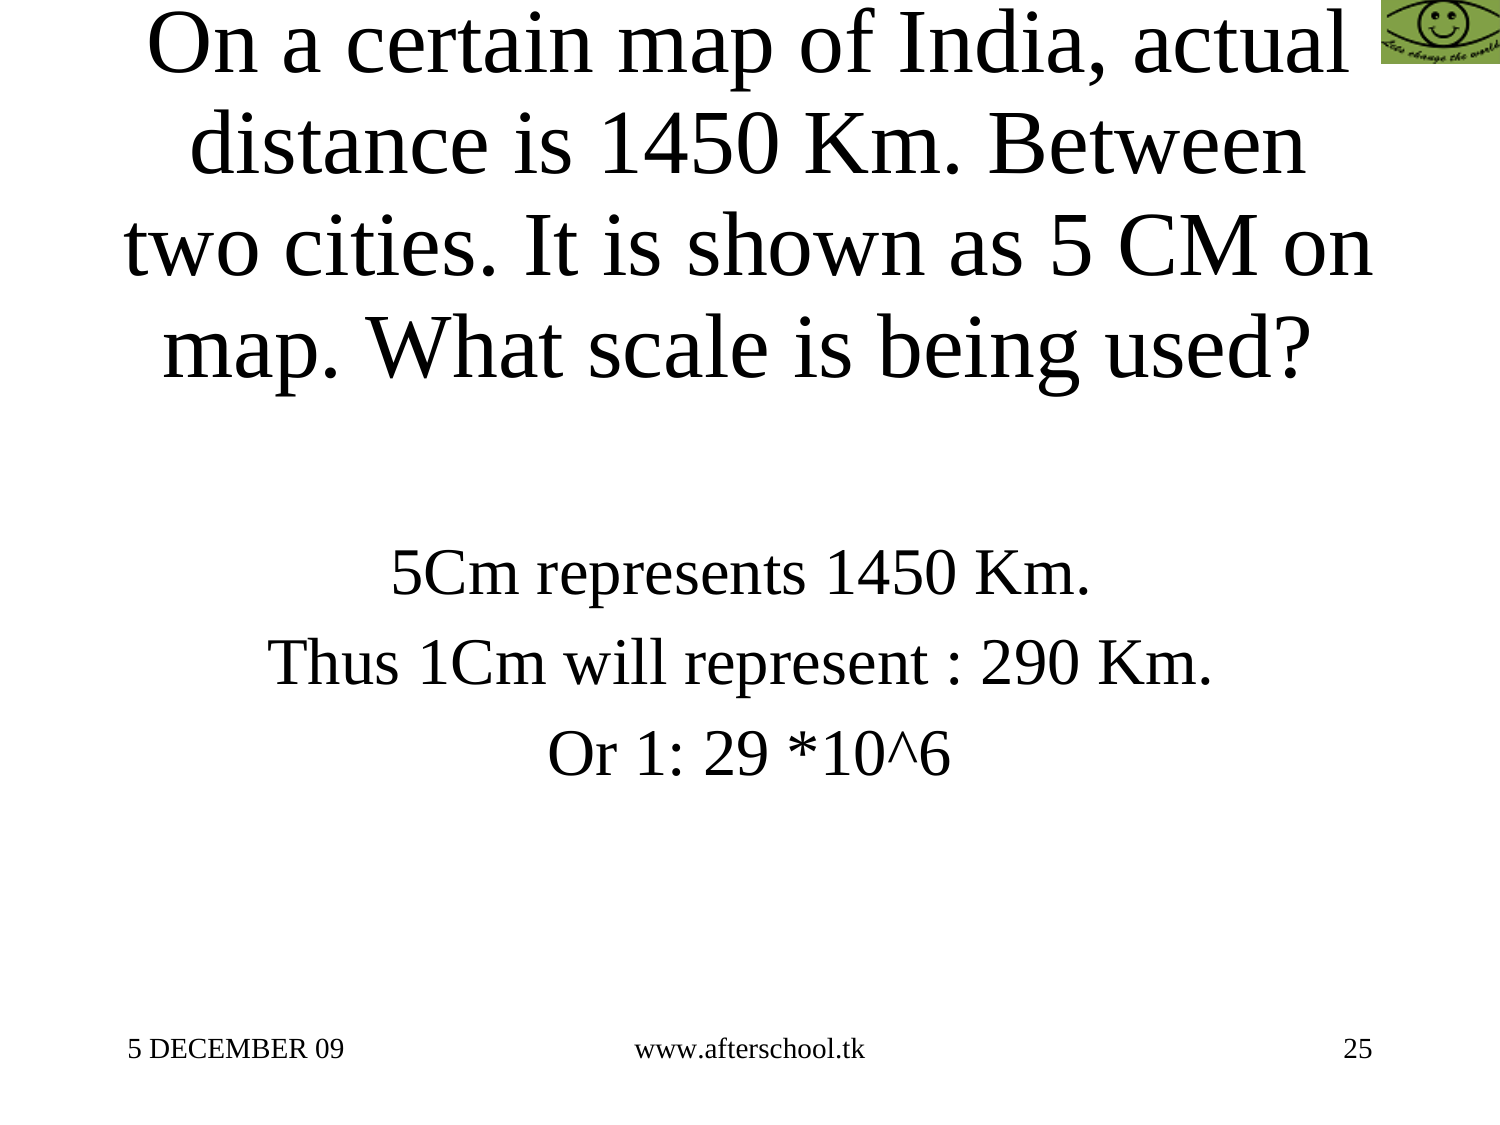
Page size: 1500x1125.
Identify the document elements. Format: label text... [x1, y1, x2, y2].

picture [1388, 0, 1500, 64]
subtitle 5Cm represents 1450 Km. Thus 1Cm will represent : 290 Km. Or 1: 29 *10^6 [112, 332, 1388, 993]
title On a certain map of India, actual distance is 1450 Km. Between two cities. It is shown as 5 CM on map. What scale is being used? [112, 0, 1388, 332]
